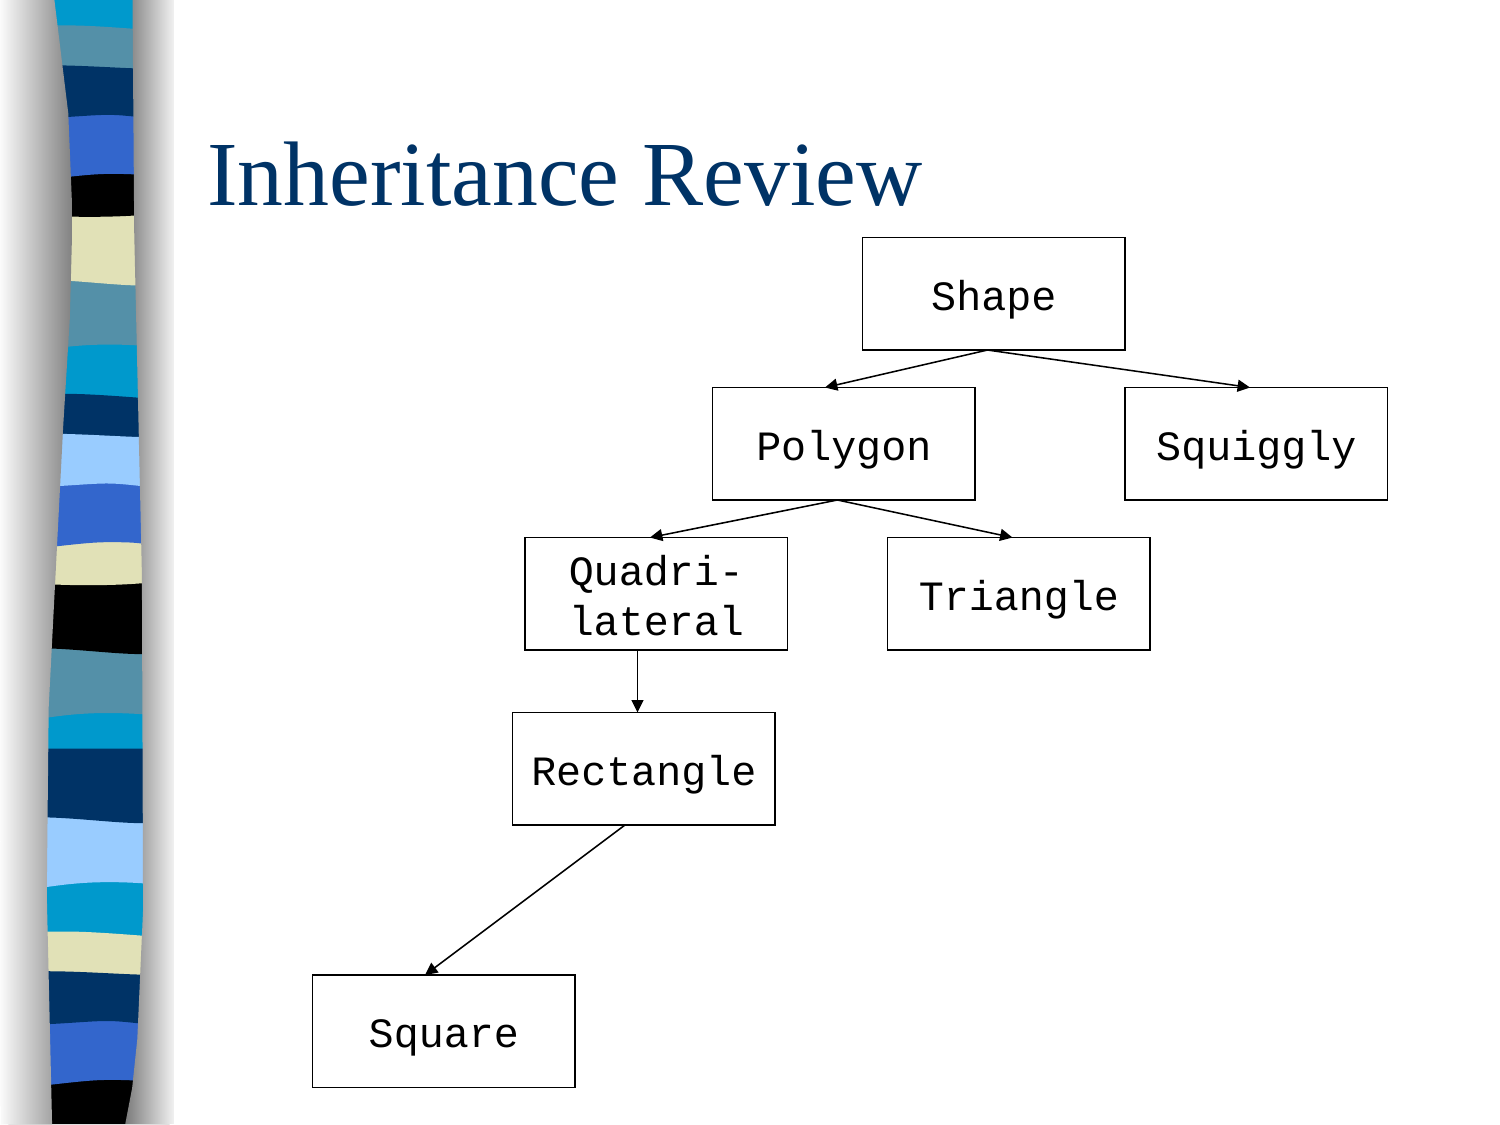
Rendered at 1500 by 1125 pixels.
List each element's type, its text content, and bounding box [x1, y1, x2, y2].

text_box Squiggly [1124, 387, 1388, 500]
text_box Rectangle [512, 712, 775, 825]
text_box Quadri- lateral [524, 537, 788, 650]
text_box Shape [862, 237, 1125, 350]
text_box Square [312, 974, 575, 1088]
text_box Triangle [887, 537, 1150, 650]
title Inheritance Review [192, 74, 1468, 263]
text_box Polygon [712, 387, 975, 500]
